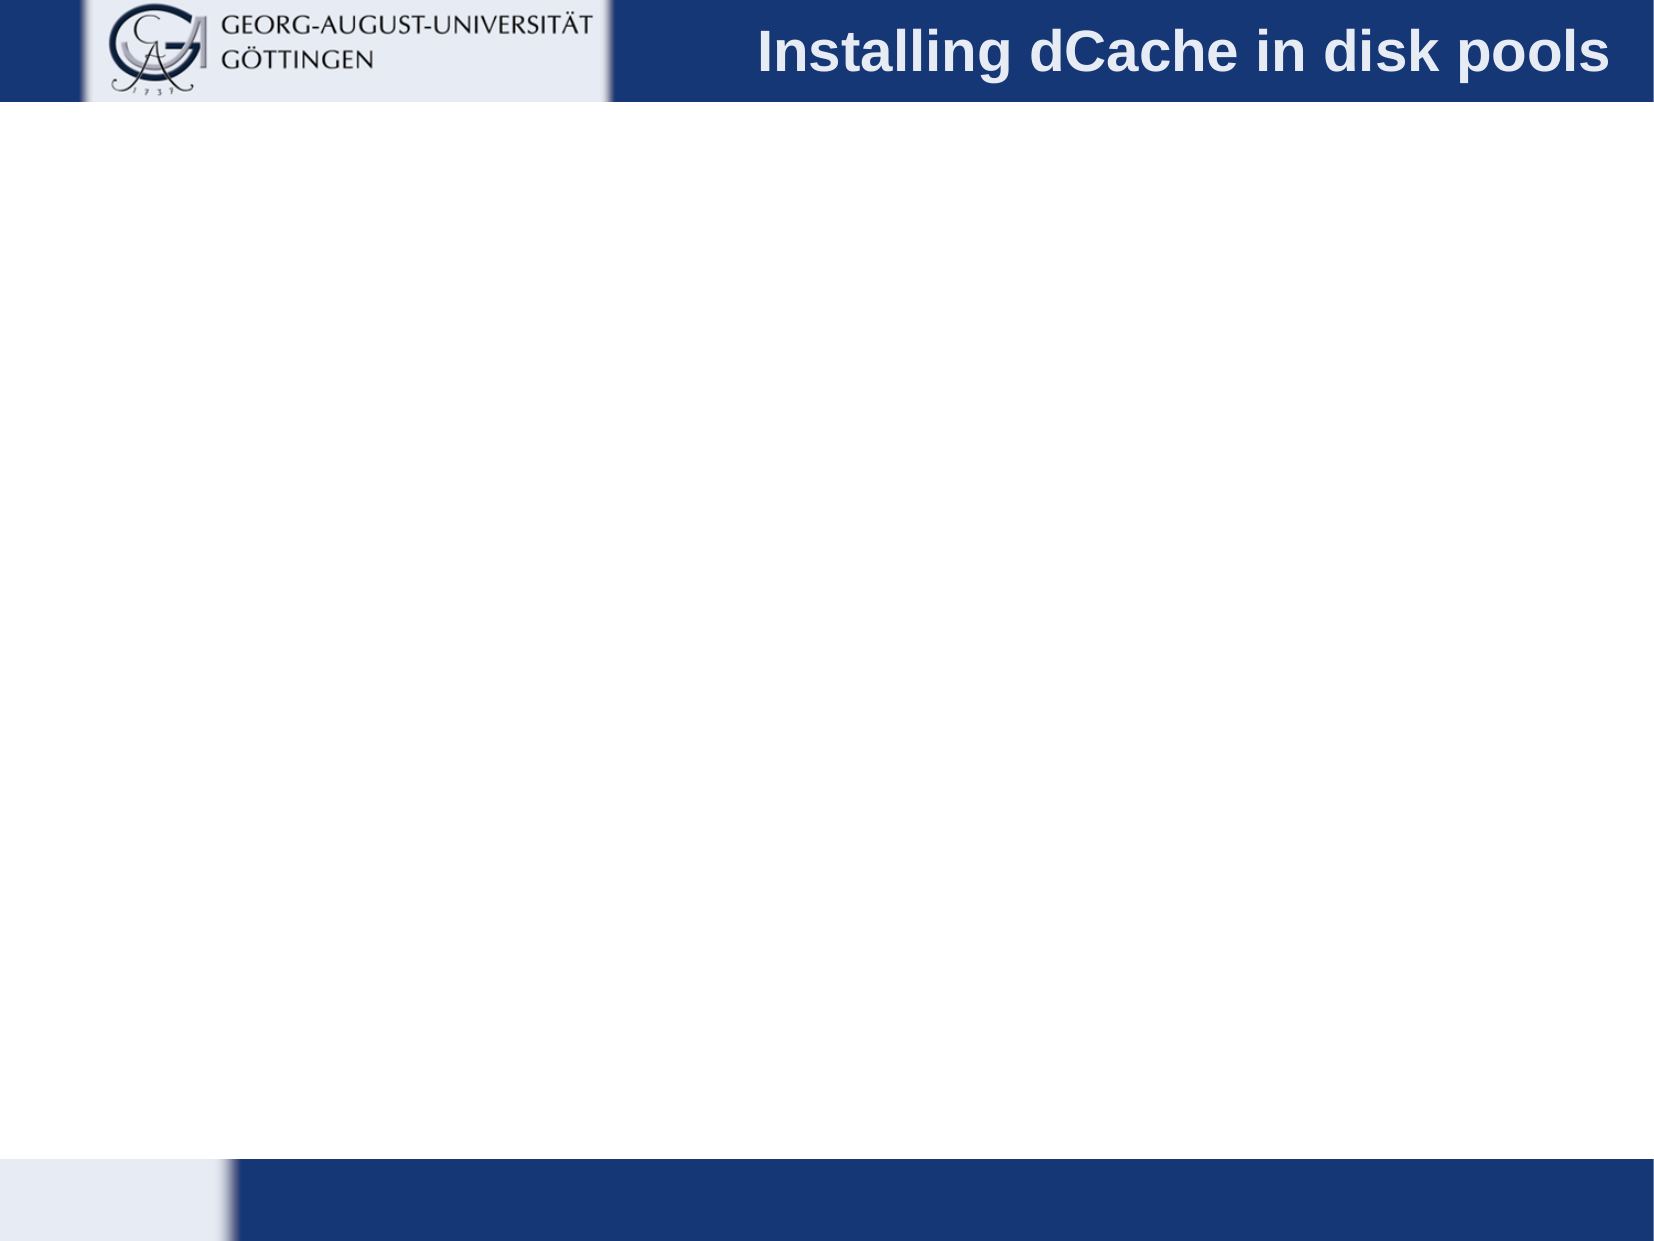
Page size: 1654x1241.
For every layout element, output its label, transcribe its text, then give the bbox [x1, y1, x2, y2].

title Installing dCache in disk pools [637, 0, 1613, 100]
picture [0, 0, 1654, 102]
picture [0, 1159, 1654, 1241]
